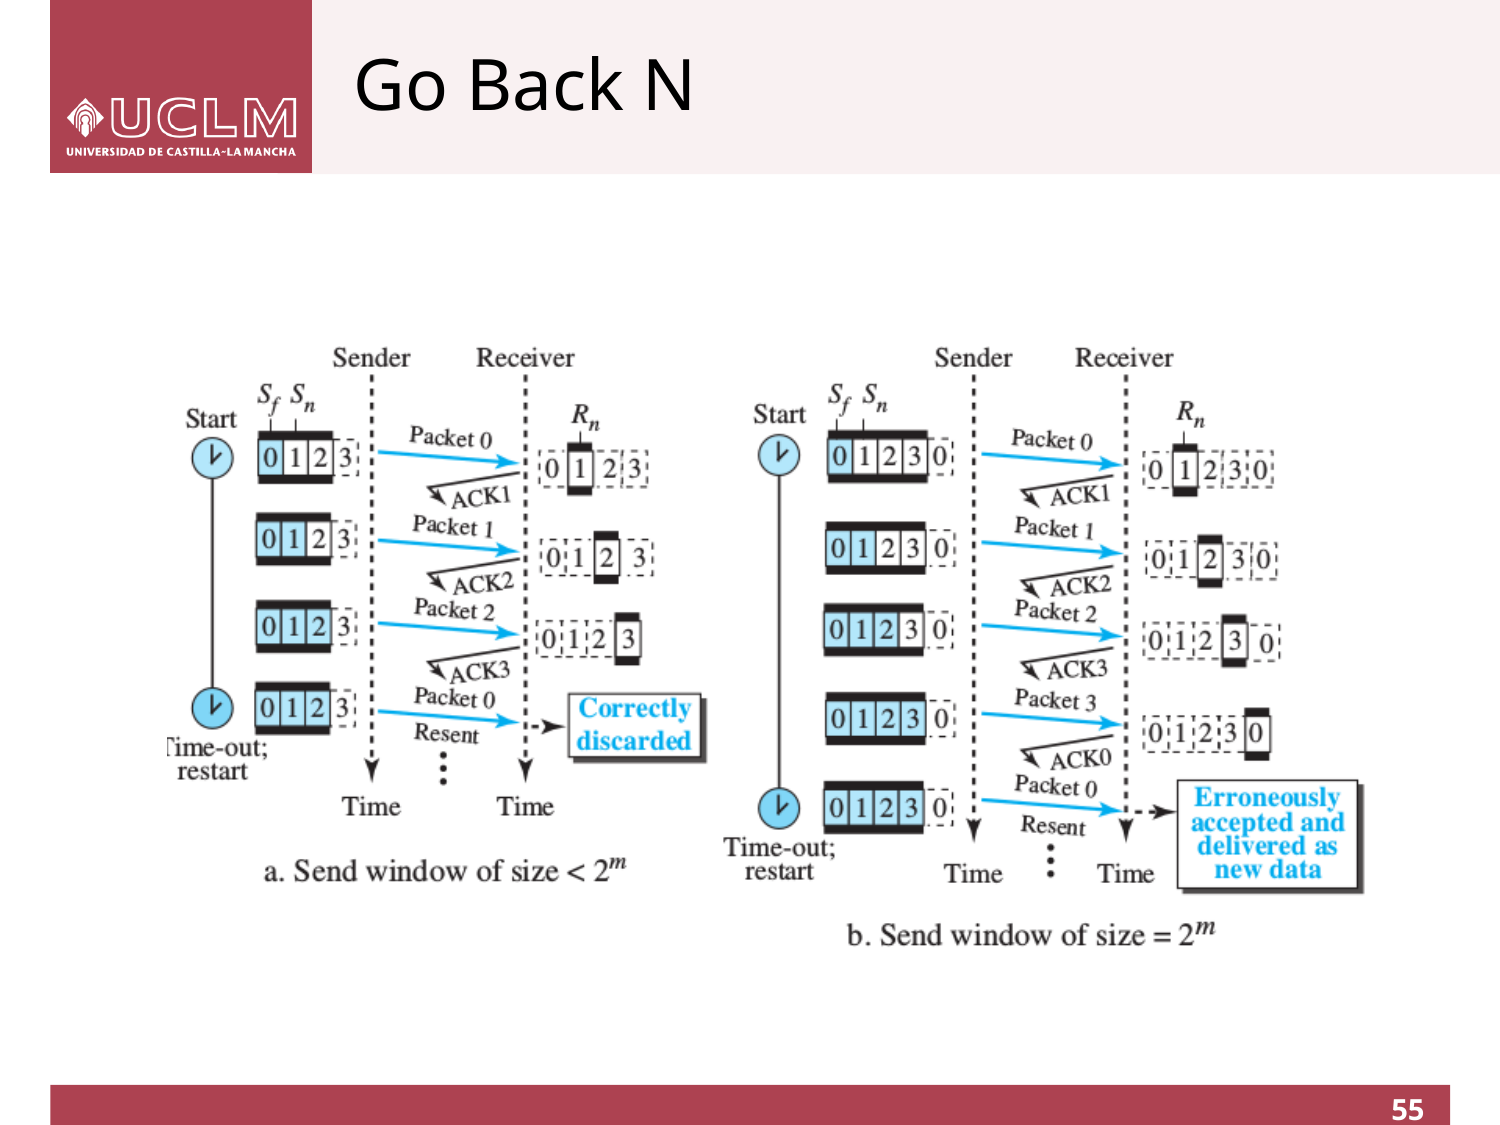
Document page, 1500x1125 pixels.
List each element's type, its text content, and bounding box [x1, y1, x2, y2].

picture [50, 0, 312, 173]
picture [167, 331, 1382, 969]
title Go Back N [353, 6, 1425, 168]
